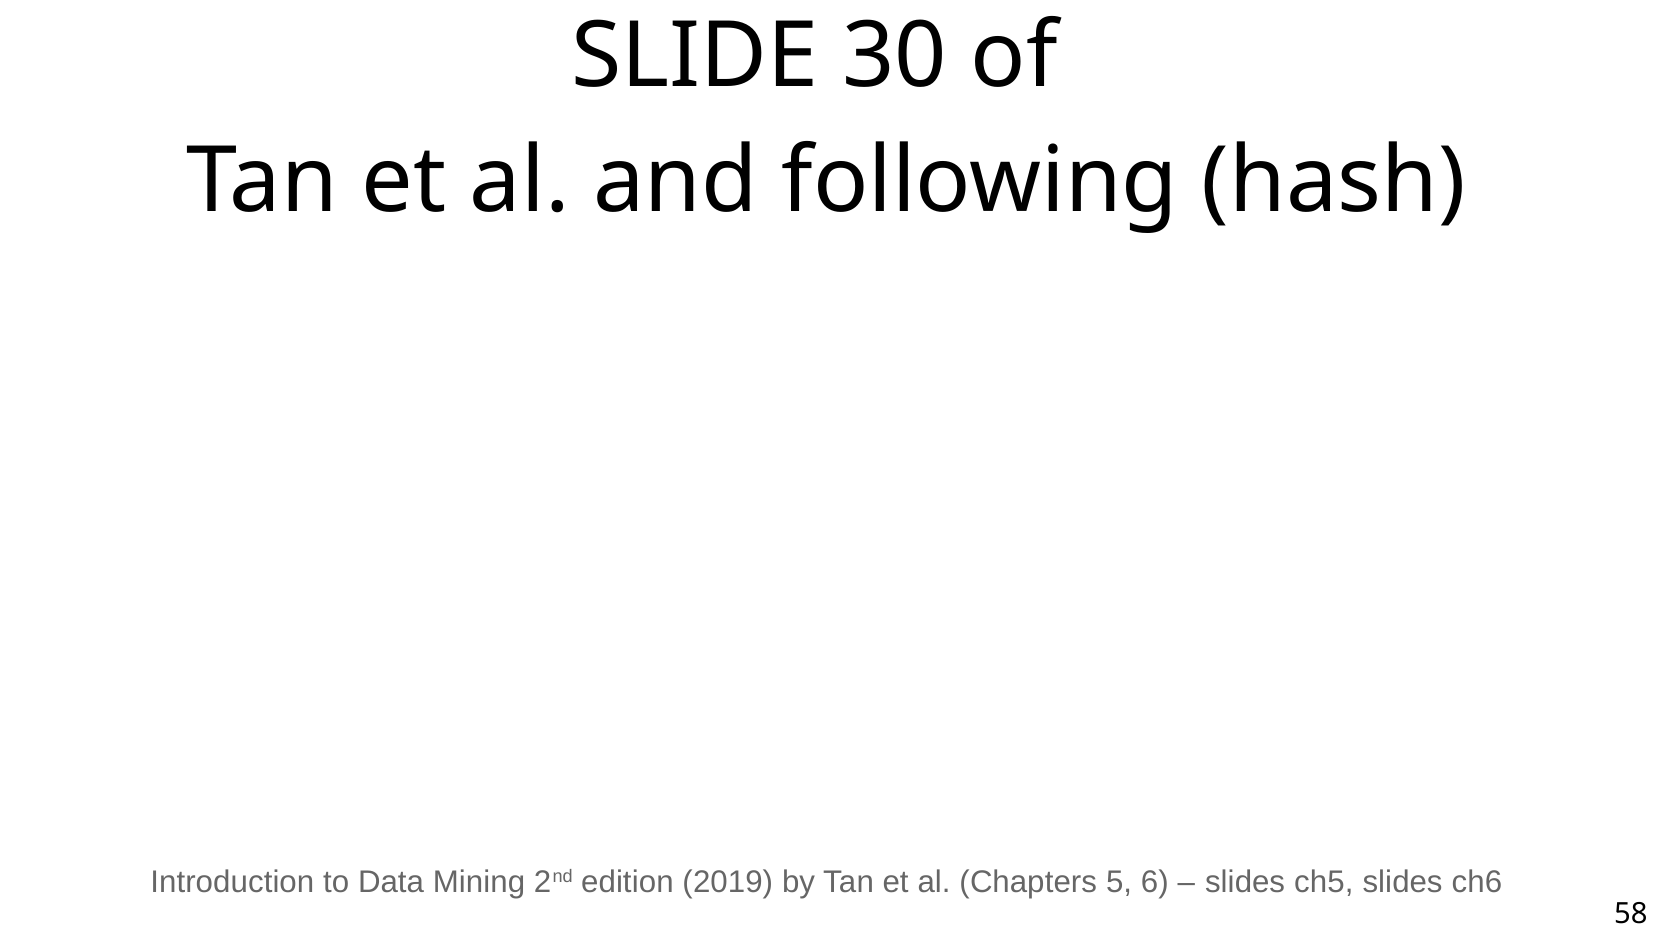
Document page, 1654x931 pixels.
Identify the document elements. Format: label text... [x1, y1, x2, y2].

title SLIDE 30 of Tan et al. and following (hash) [82, 1, 1571, 226]
text_box Introduction to Data Mining 2nd edition (2019) by Tan et al. (Chapters 5, 6) – slides ch5, slides ch6 [7, 857, 1646, 916]
